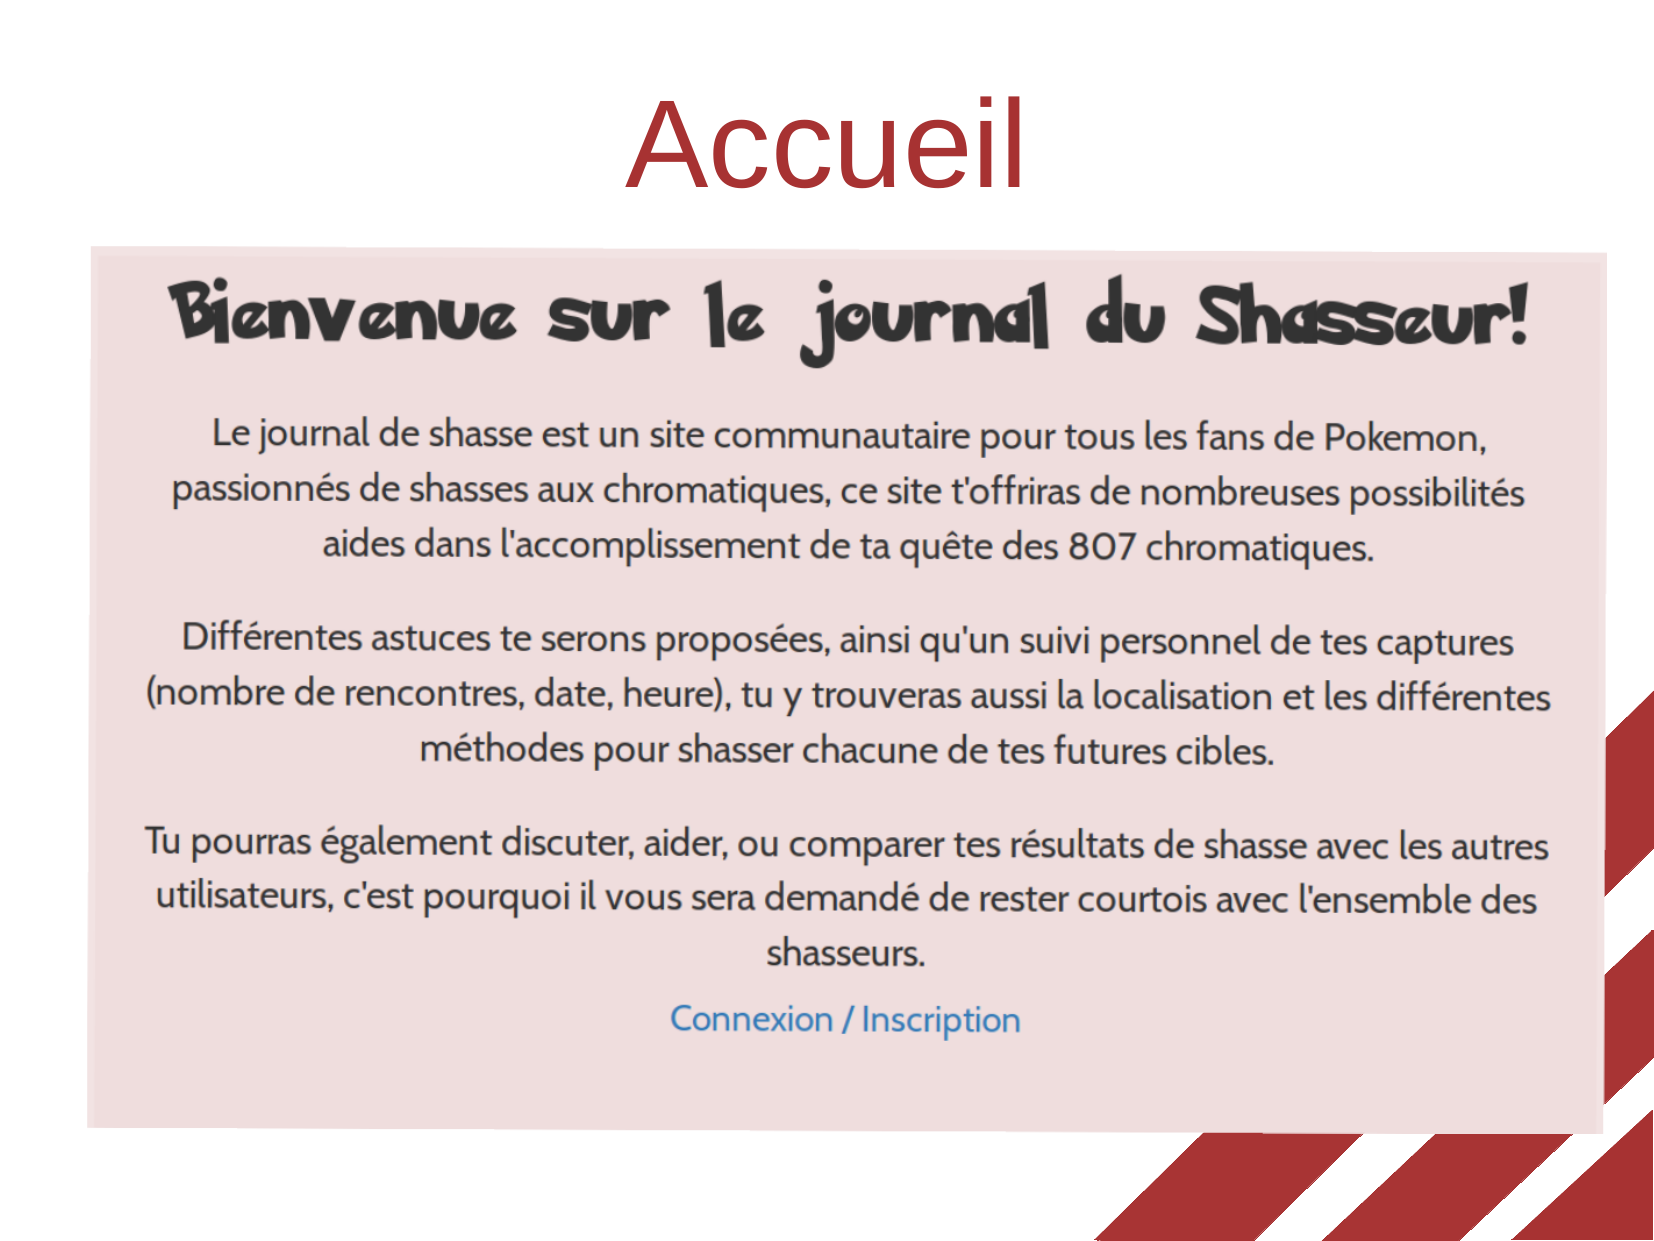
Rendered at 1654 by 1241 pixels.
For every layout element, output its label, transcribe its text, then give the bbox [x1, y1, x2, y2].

text_box [1094, 1133, 1363, 1241]
text_box [1605, 930, 1654, 1104]
text_box [1511, 1110, 1653, 1240]
picture [86, 245, 1607, 1134]
text_box [1321, 1134, 1573, 1241]
text_box [1605, 690, 1654, 896]
title Accueil [0, 3, 1654, 284]
